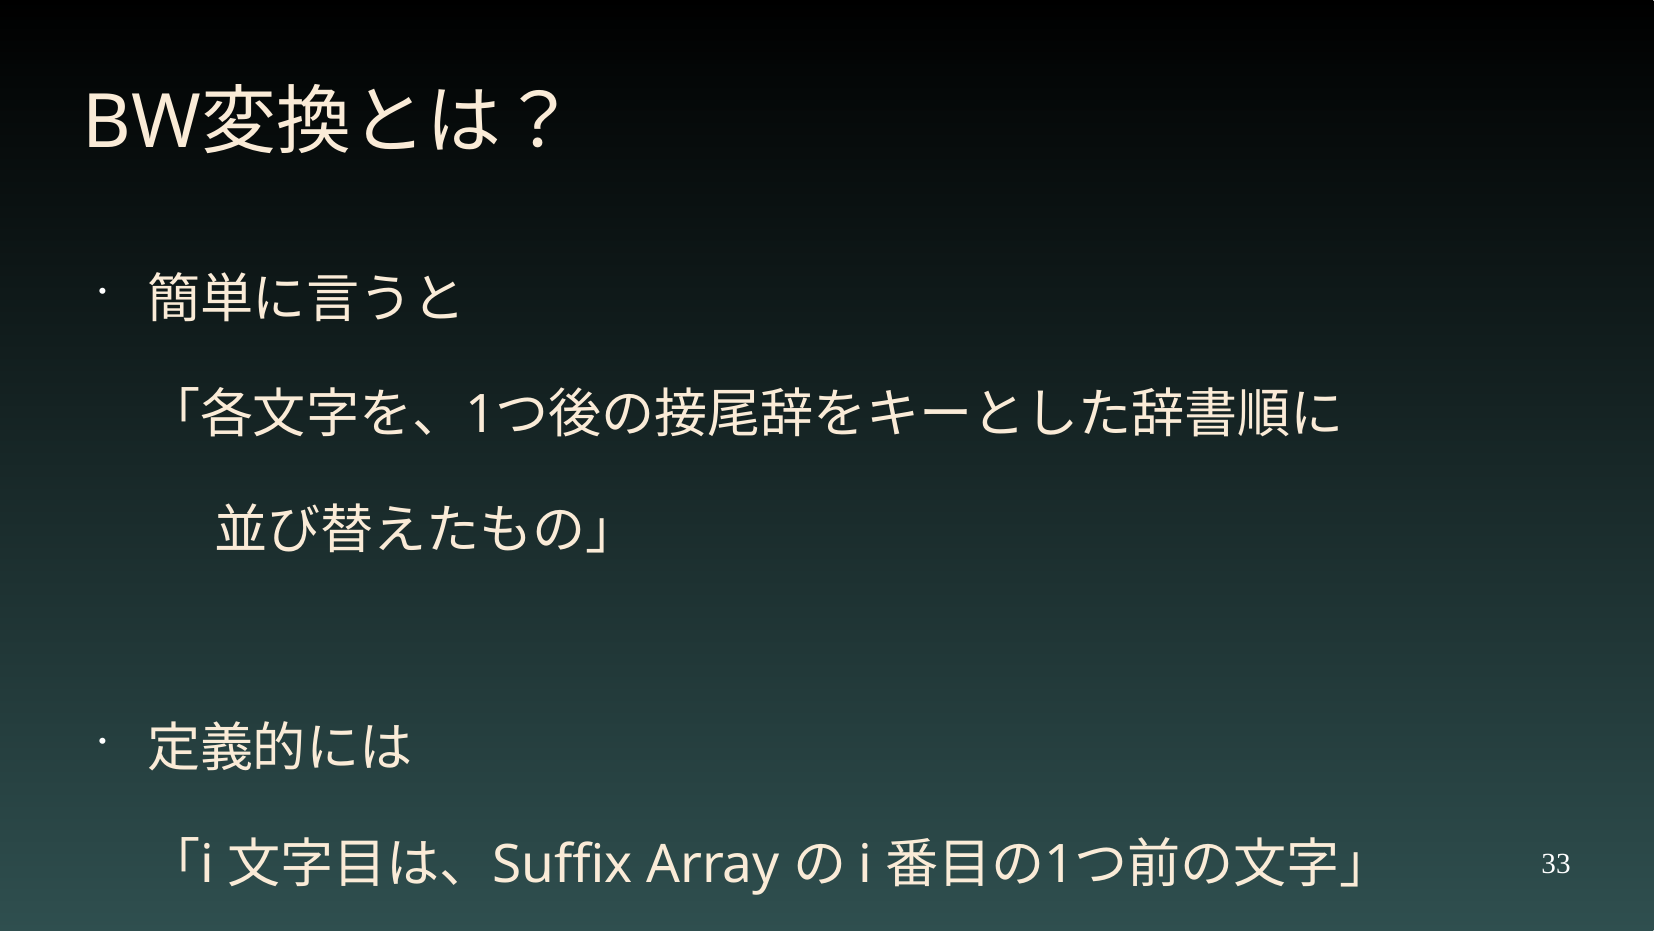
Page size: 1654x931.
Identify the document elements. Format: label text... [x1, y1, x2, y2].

list 簡単に言うと 「各文字を、1つ後の接尾辞をキーとした辞書順に 並び替えたもの」 定義的には 「i 文字目は、Suffix Array の i 番目の1つ前の文字」 [82, 217, 1571, 898]
title BW変換とは？ [82, 37, 969, 193]
